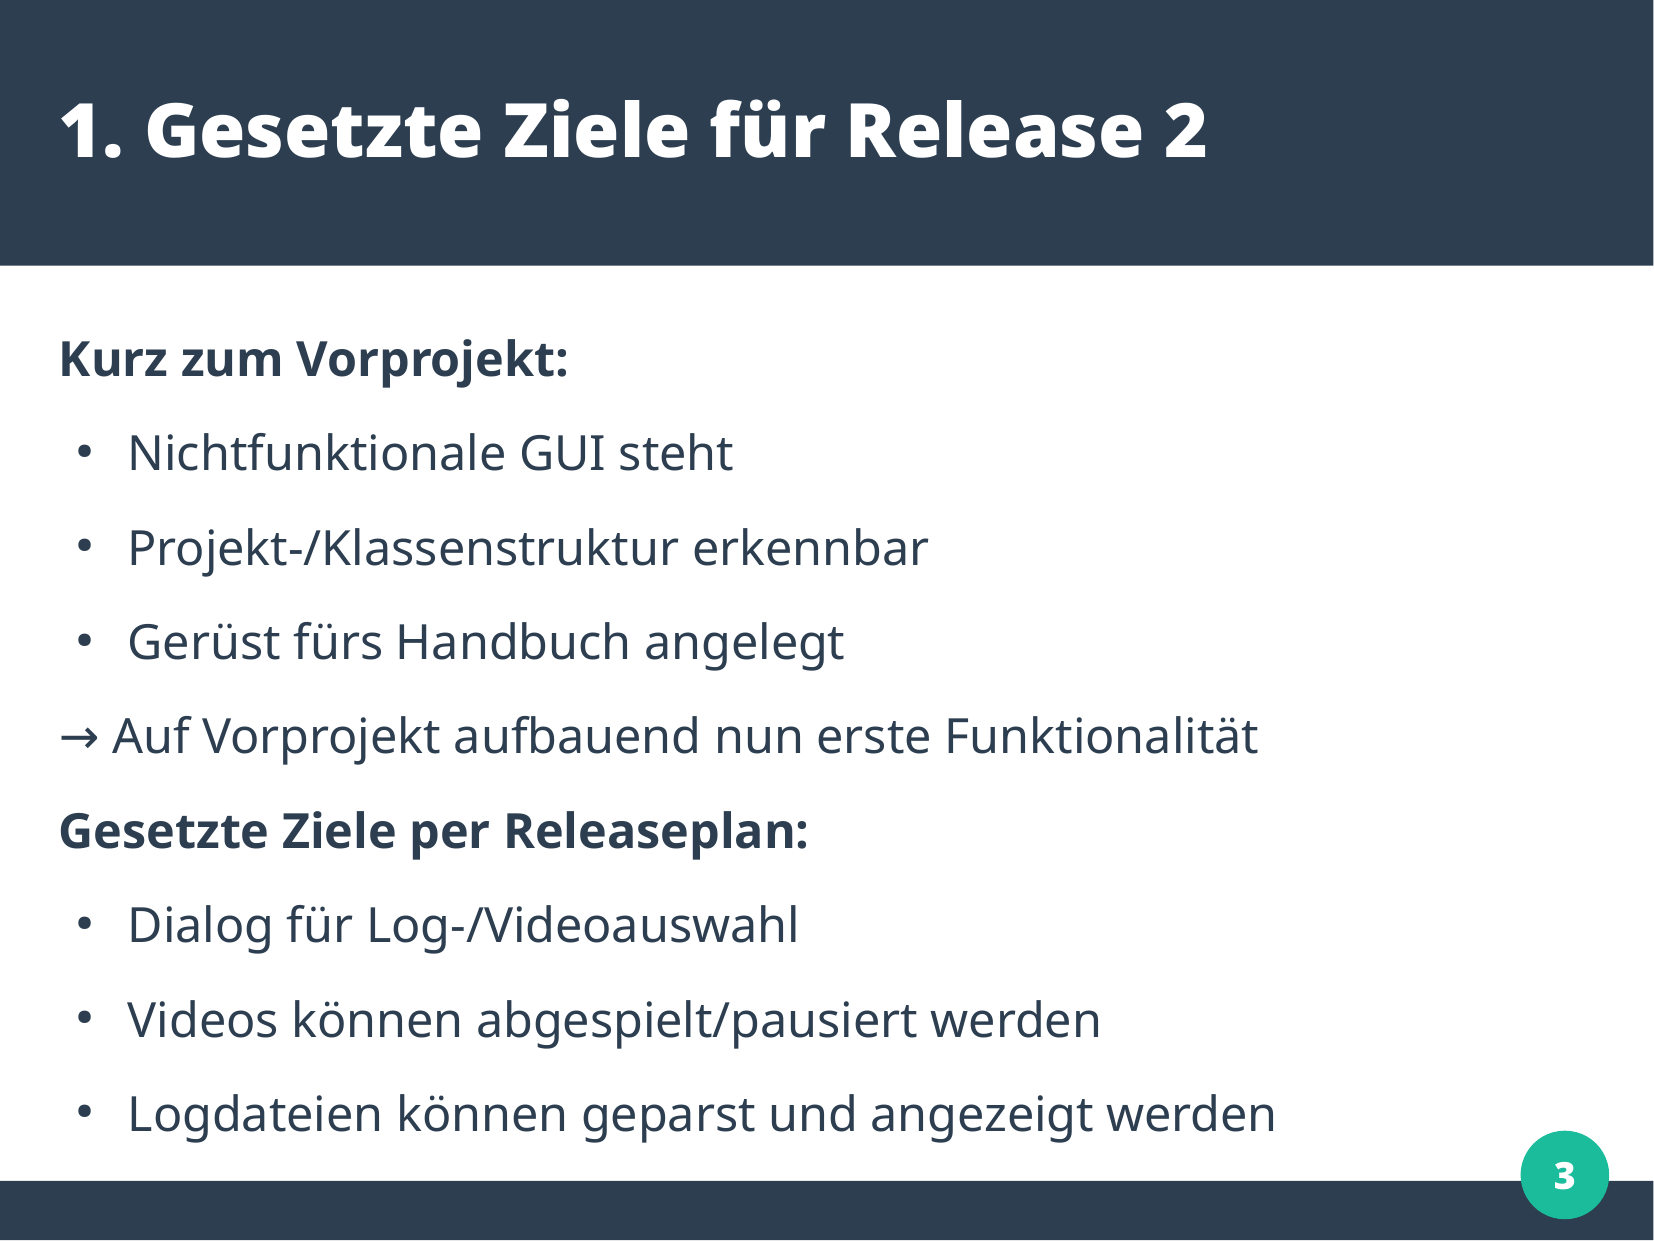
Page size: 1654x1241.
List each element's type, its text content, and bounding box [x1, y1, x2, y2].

list Kurz zum Vorprojekt: Nichtfunktionale GUI steht Projekt-/Klassenstruktur erkennbar Gerüst fürs Handbuch angelegt → Auf Vorprojekt aufbauend nun erste Funktionalität Gesetzte Ziele per Releaseplan: Dialog für Log-/Videoauswahl Videos können abgespielt/pausiert werden Logdateien können geparst und angezeigt werden [58, 324, 1595, 1152]
title 1. Gesetzte Ziele für Release 2 [58, 49, 1595, 207]
